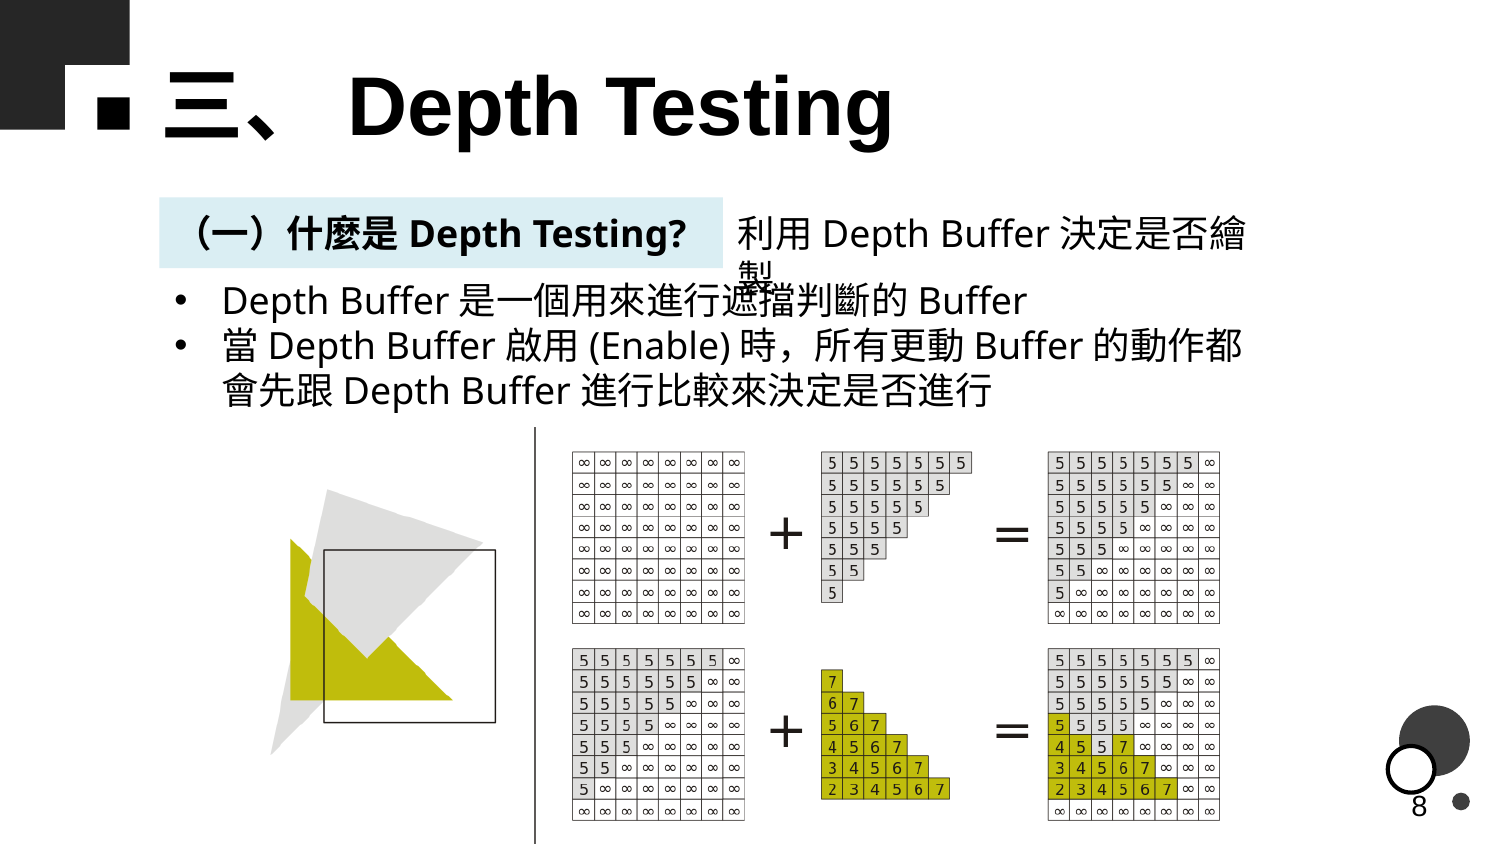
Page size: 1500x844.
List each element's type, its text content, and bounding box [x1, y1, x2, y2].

slide_number <number> [1238, 782, 1443, 827]
text_box [1452, 792, 1470, 811]
text_box [1387, 705, 1470, 782]
picture [223, 427, 1238, 844]
text_box [97, 97, 130, 130]
text_box （一）什麼是Depth Testing? [159, 197, 723, 269]
title 三、Depth Testing [145, 32, 1093, 173]
text_box [0, 0, 130, 130]
text_box Depth Buffer是一個用來進行遮擋判斷的Buffer 當Depth Buffer啟用(Enable)時，所有更動Buffer的動作都會先跟Depth Buffer進行比較來決定是否進行 [159, 269, 1284, 420]
text_box 利用Depth Buffer決定是否繪製 [722, 202, 1284, 269]
